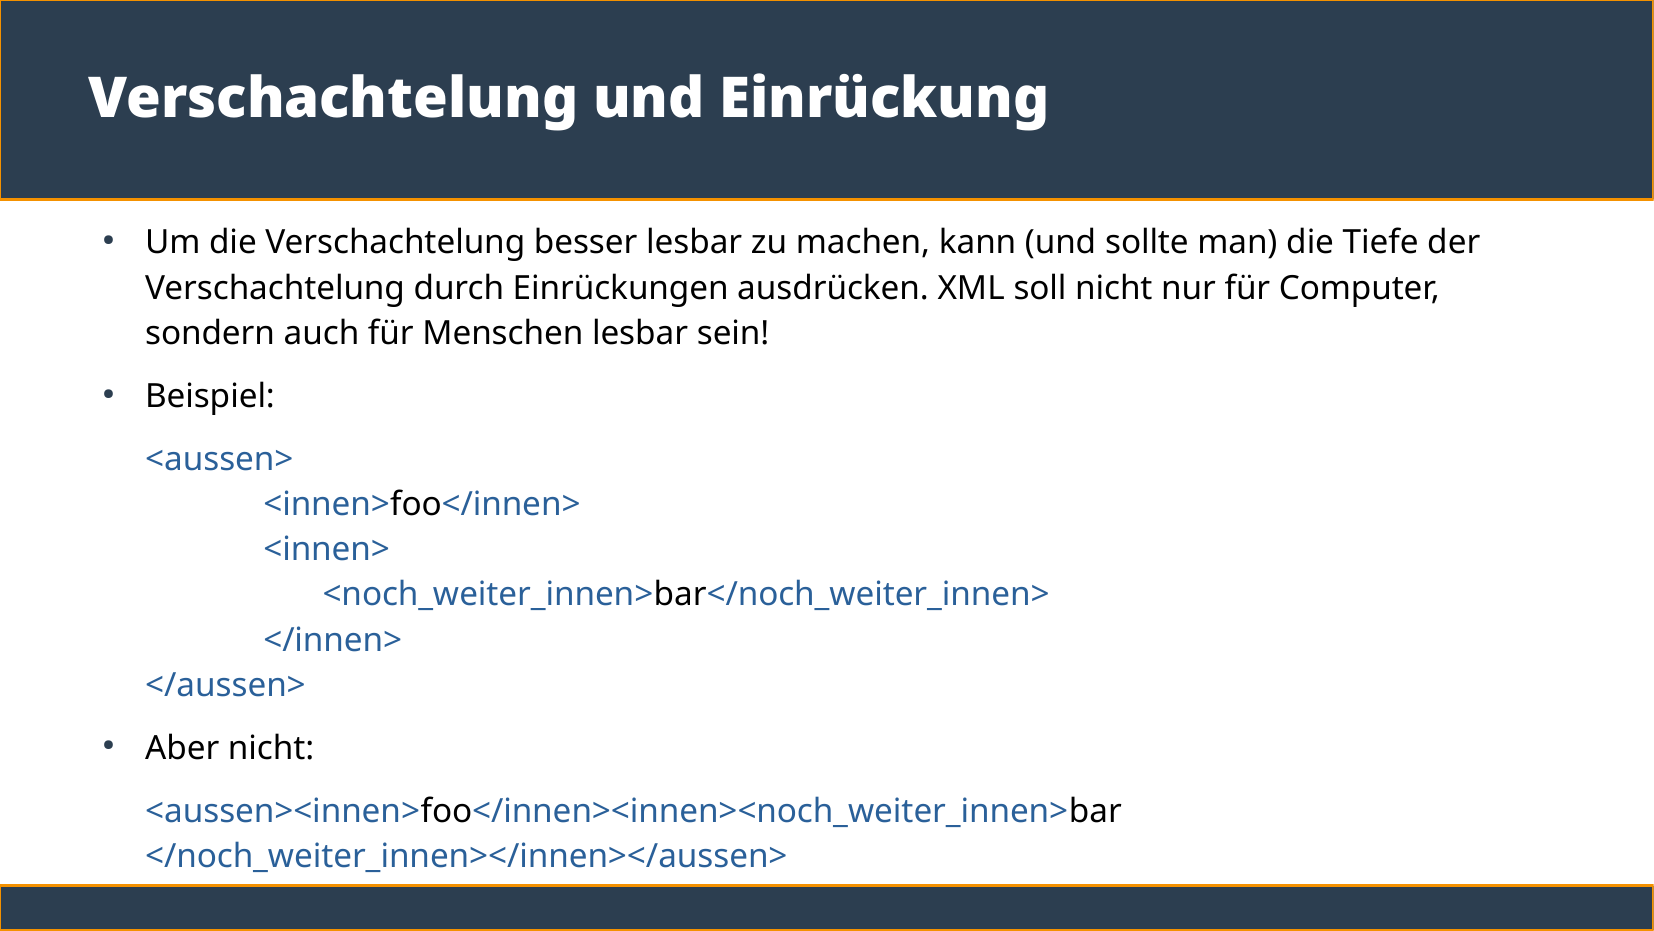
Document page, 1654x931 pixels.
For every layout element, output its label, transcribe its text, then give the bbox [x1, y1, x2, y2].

title Verschachtelung und Einrückung [88, 14, 1565, 178]
list Um die Verschachtelung besser lesbar zu machen, kann (und sollte man) die Tiefe der Verschachtelung durch Einrückungen ausdrücken. XML soll nicht nur für Computer, sondern auch für Menschen lesbar sein! Beispiel: <aussen> <innen>foo</innen> <innen> <noch_weiter_innen>bar</noch_weiter_innen> </innen> </aussen> Aber nicht: <aussen><innen>foo</innen><innen><noch_weiter_innen>bar </noch_weiter_innen></innen></aussen> [88, 218, 1565, 886]
